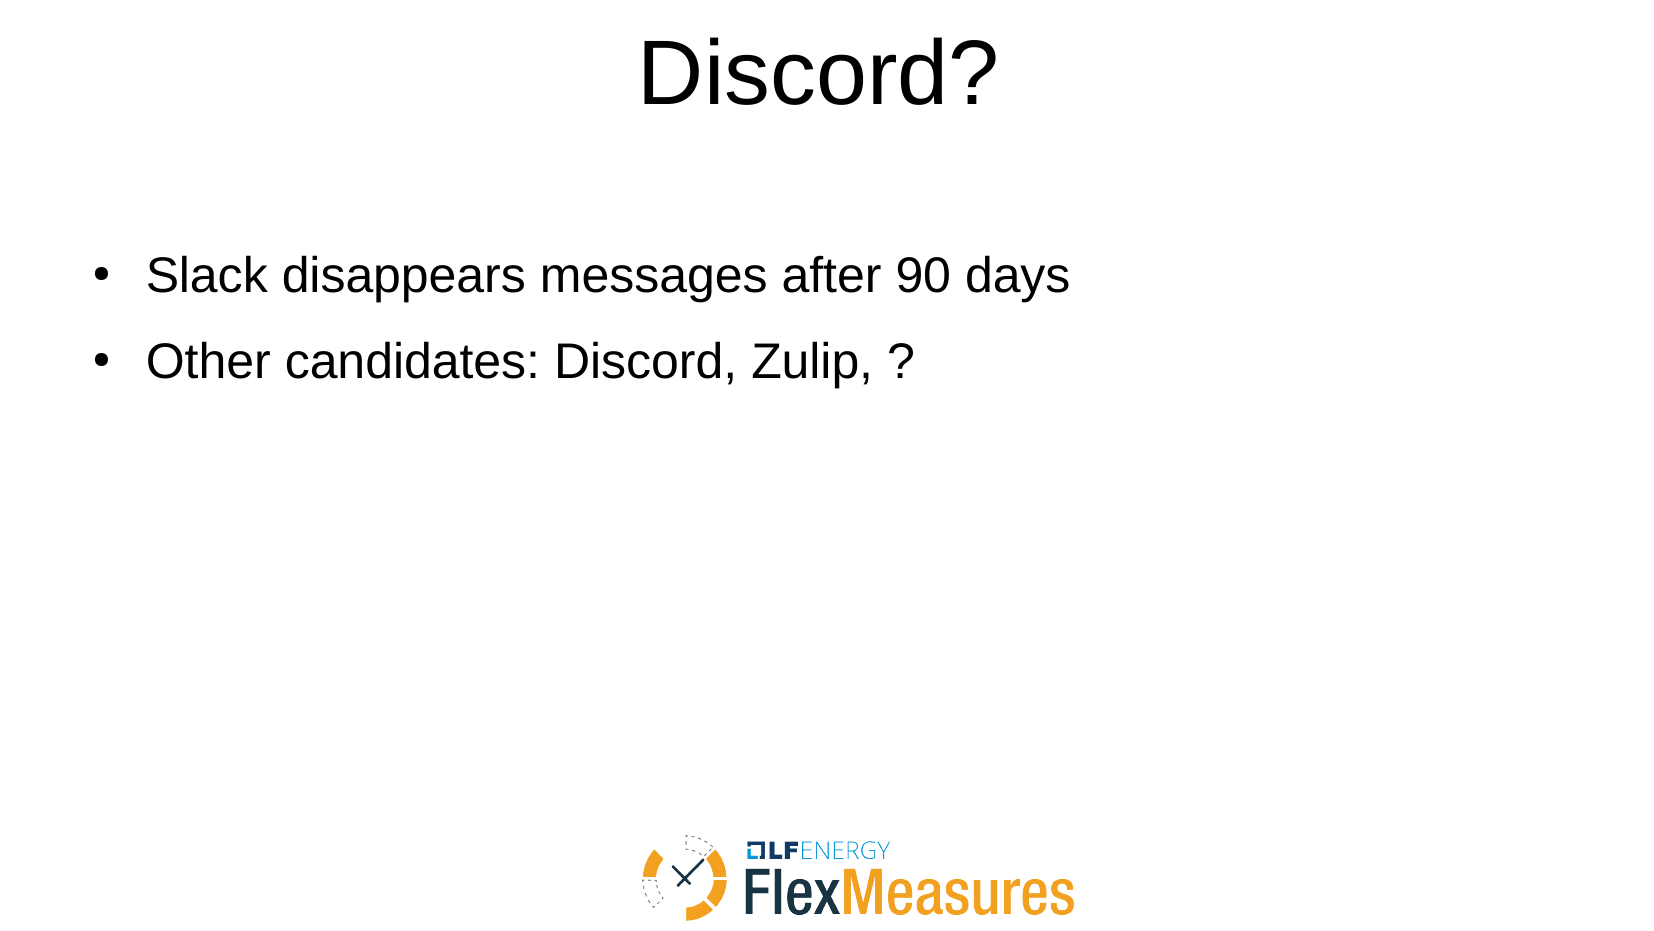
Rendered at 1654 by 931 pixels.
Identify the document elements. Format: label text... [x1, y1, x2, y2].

picture [642, 835, 1074, 921]
title Discord? [75, 0, 1564, 77]
list Slack disappears messages after 90 days Other candidates: Discord, Zulip, ? [75, 77, 1613, 753]
